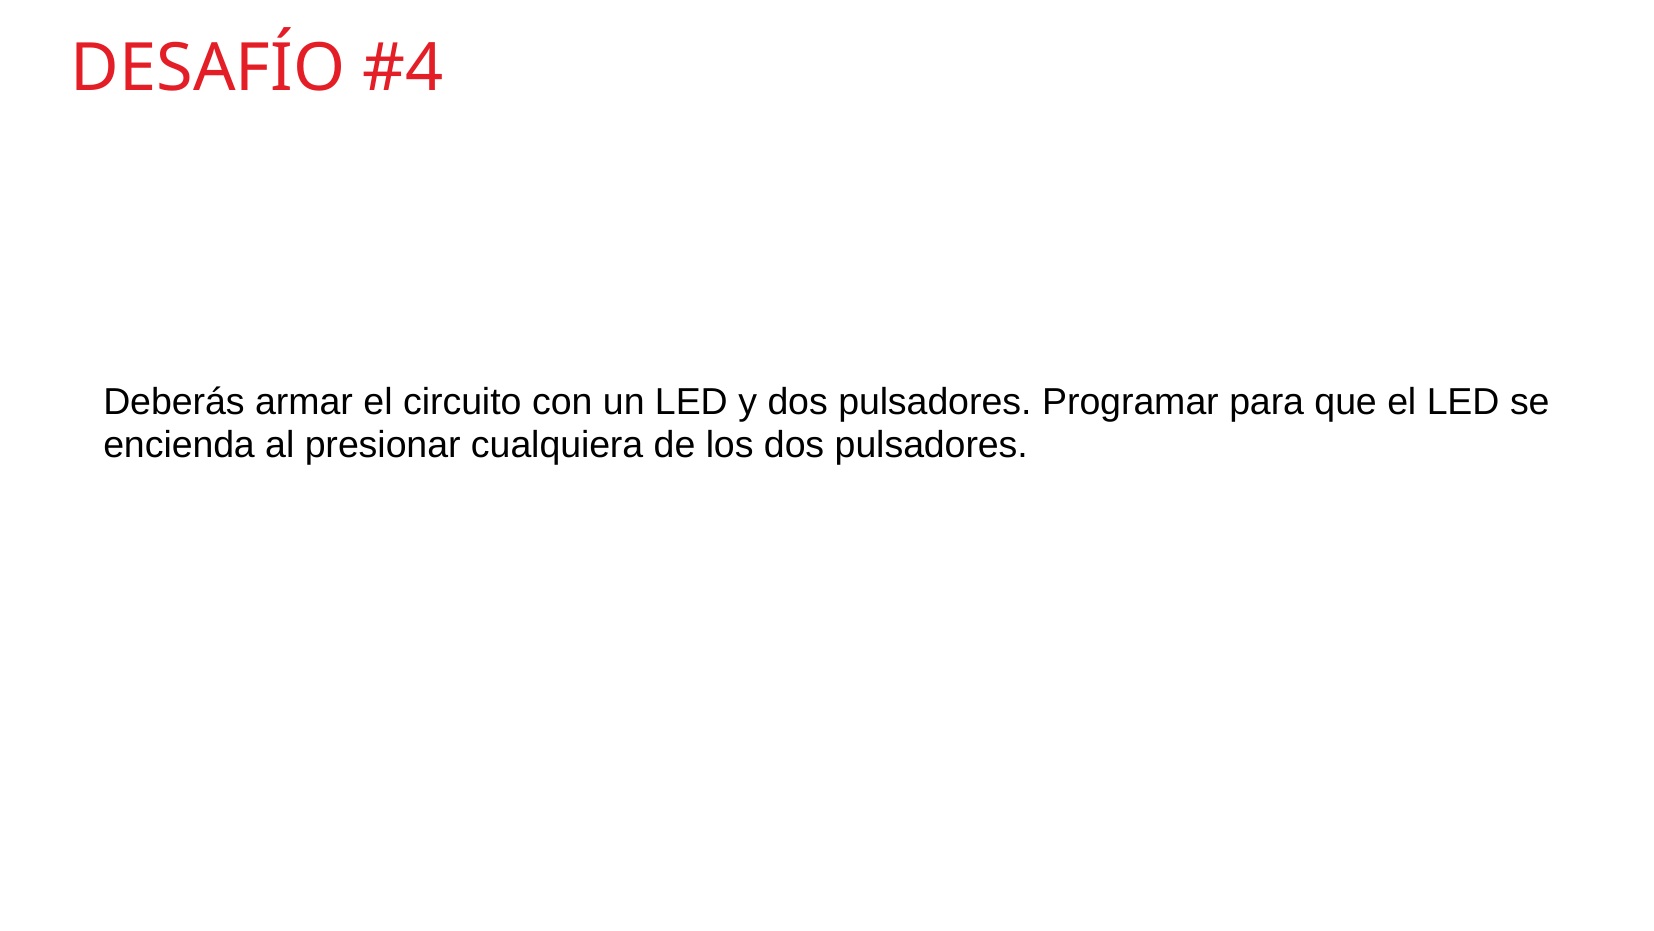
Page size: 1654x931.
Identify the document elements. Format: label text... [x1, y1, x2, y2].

text_box Deberás armar el circuito con un LED y dos pulsadores. Programar para que el LED se encienda al presionar cualquiera de los dos pulsadores. [88, 373, 1565, 557]
title DESAFÍO #4 [70, 11, 1347, 118]
